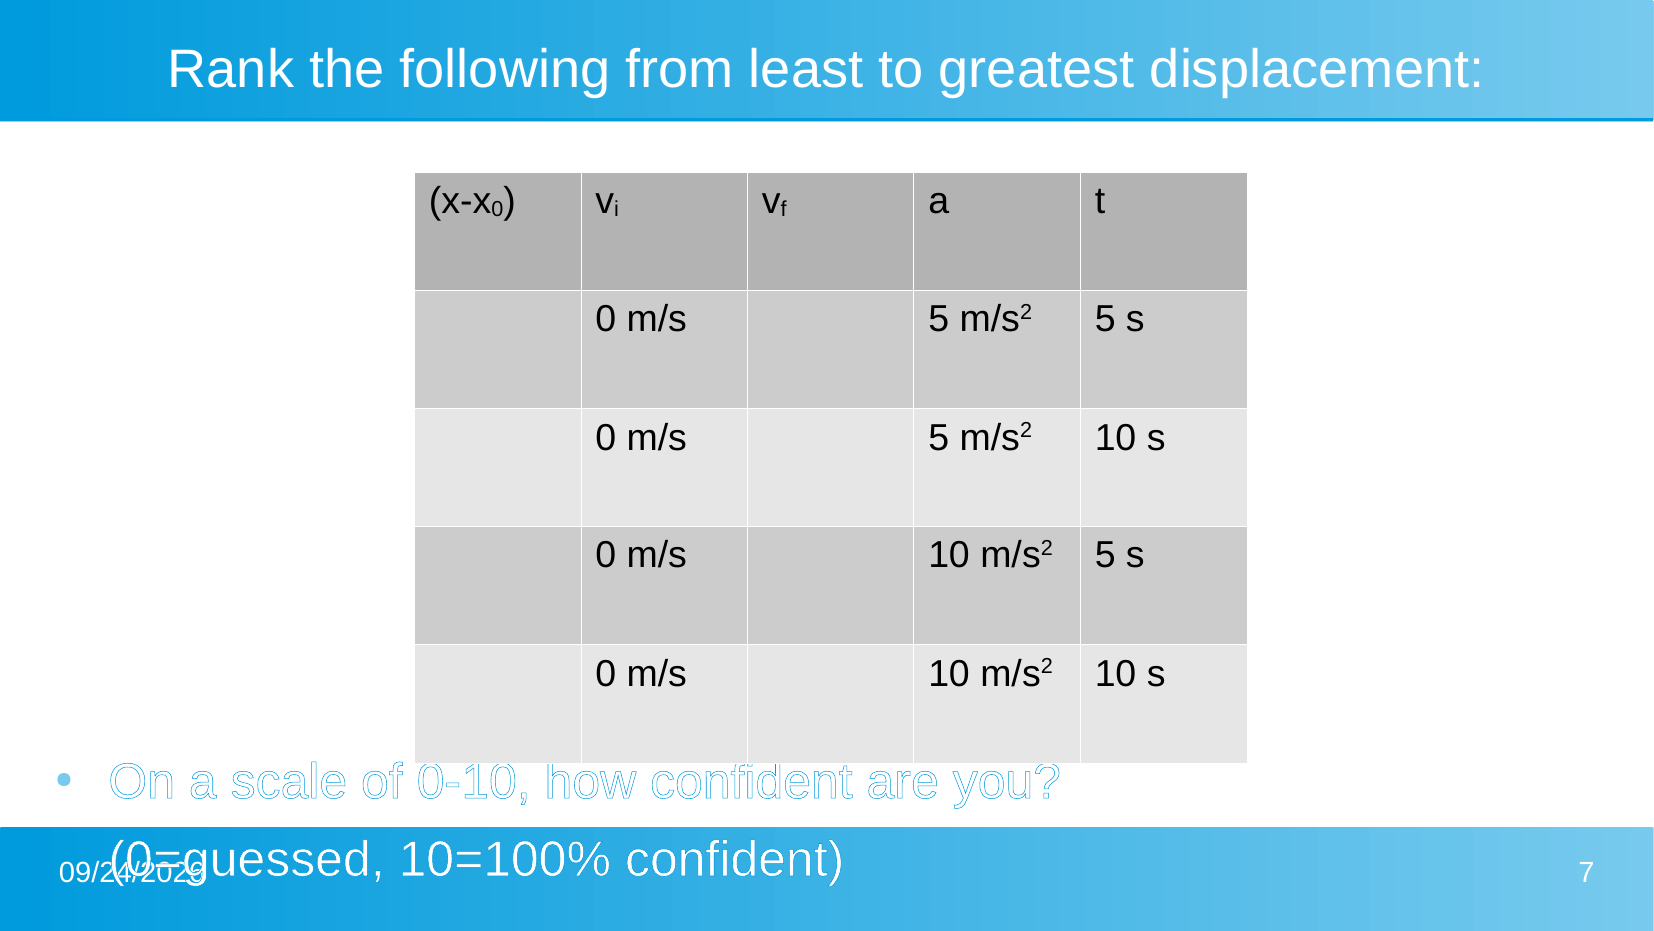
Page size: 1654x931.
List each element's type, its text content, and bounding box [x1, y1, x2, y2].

table_header vi [582, 173, 747, 290]
table_cell [748, 645, 913, 763]
table_cell [415, 409, 581, 526]
table_cell 10 s [1081, 645, 1247, 763]
table_cell 5 m/s2 [914, 409, 1080, 526]
table_cell 0 m/s [582, 645, 747, 763]
table_cell [415, 291, 581, 408]
table_cell [415, 527, 581, 644]
table_header t [1081, 173, 1247, 290]
title Rank the following from least to greatest displacement: [59, 8, 1595, 130]
table_cell 5 s [1081, 527, 1247, 644]
table_header (x-x0) [415, 173, 581, 290]
table_cell [748, 409, 913, 526]
table_cell 0 m/s [582, 527, 747, 644]
table_cell 0 m/s [582, 291, 747, 408]
table_cell 10 m/s2 [914, 645, 1080, 763]
table_cell 5 m/s2 [914, 291, 1080, 408]
table_cell [748, 291, 913, 408]
table_header vf [748, 173, 913, 290]
table_cell 5 s [1081, 291, 1247, 408]
table_cell 10 s [1081, 409, 1247, 526]
table_cell [415, 645, 581, 763]
table_header a [914, 173, 1080, 290]
table_cell 10 m/s2 [914, 527, 1080, 644]
list On a scale of 0-10, how confident are you? (0=guessed, 10=100% confident) [37, 675, 1573, 931]
table_cell [748, 527, 913, 644]
table_cell 0 m/s [582, 409, 747, 526]
